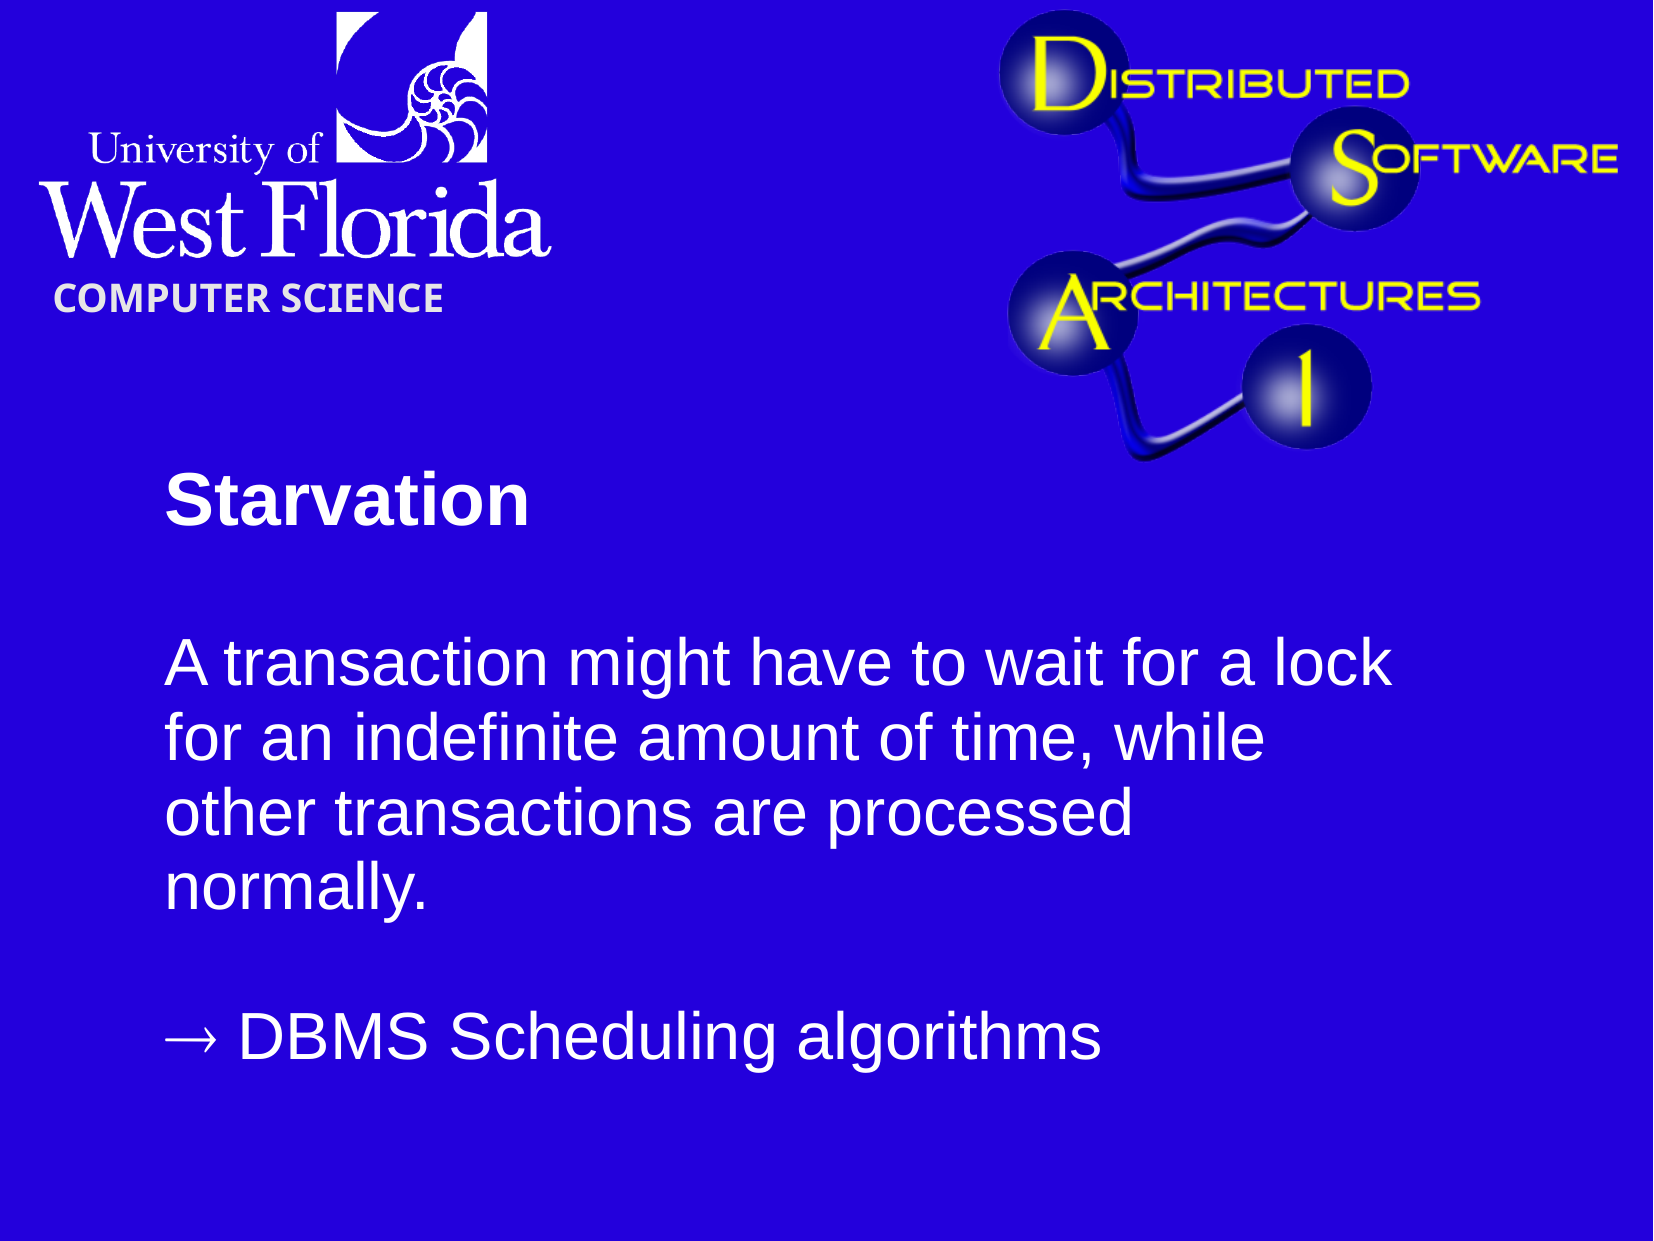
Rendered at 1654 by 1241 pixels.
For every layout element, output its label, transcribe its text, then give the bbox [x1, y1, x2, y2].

picture [37, 0, 559, 262]
text_box COMPUTER SCIENCE [37, 262, 563, 334]
text_box Starvation A transaction might have to wait for a lock for an indefinite amount of time, while other transactions are processed normally.  DBMS Scheduling algorithms [150, 450, 1426, 1164]
picture [910, 0, 1653, 506]
